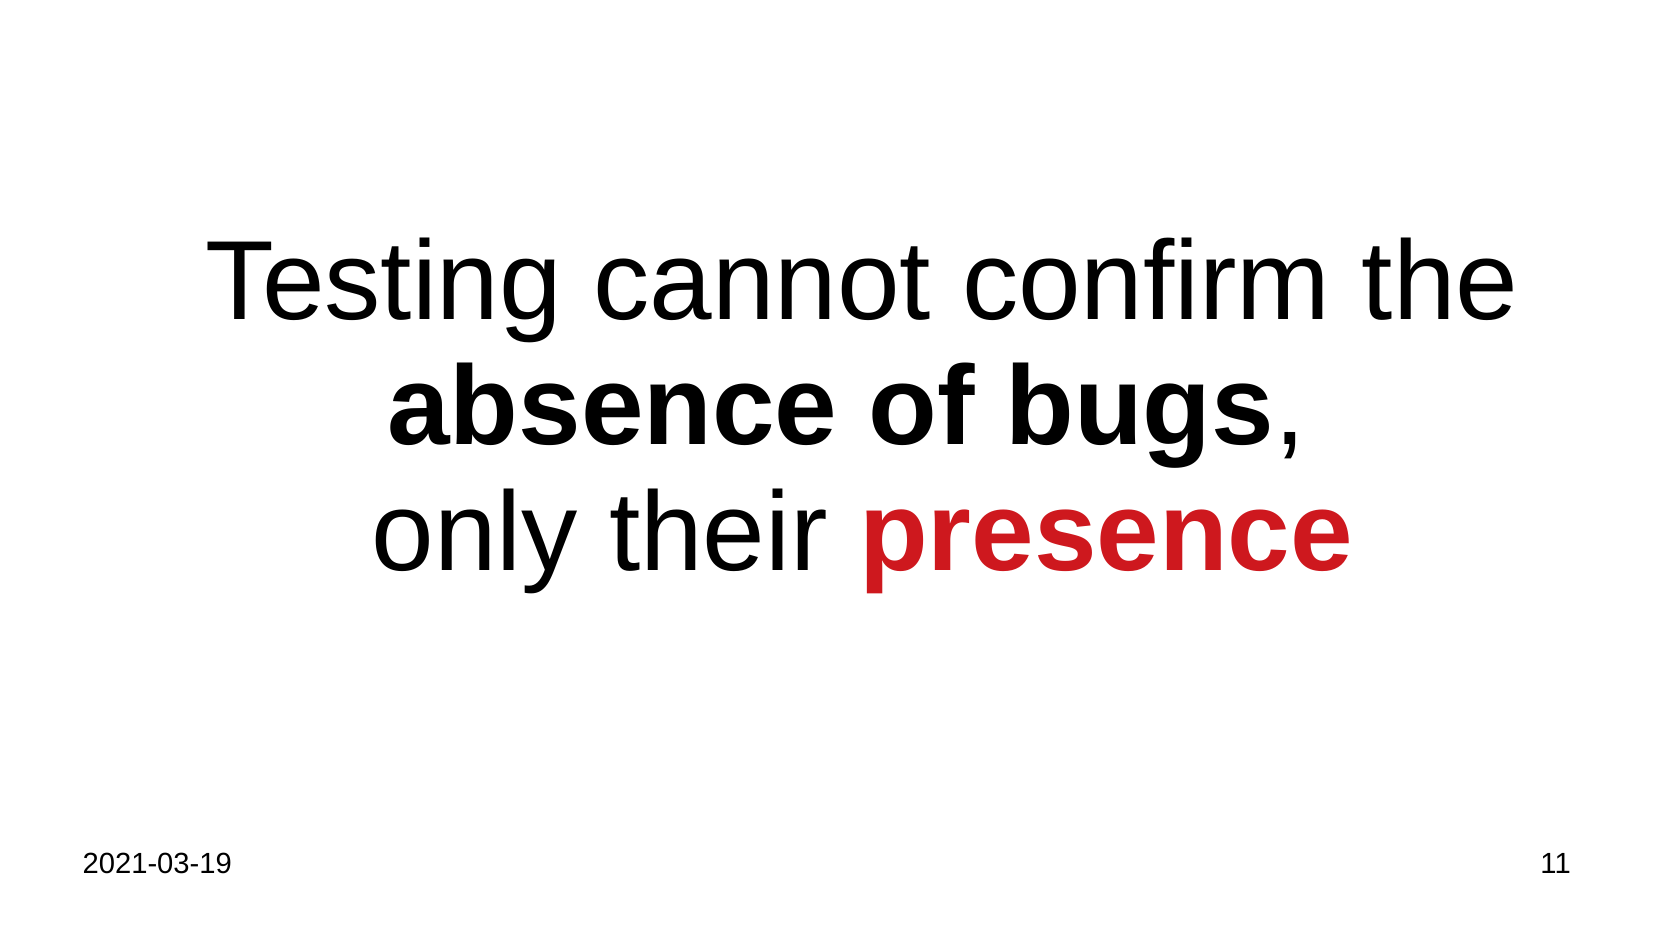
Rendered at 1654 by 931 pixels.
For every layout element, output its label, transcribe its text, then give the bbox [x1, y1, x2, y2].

list Testing cannot confirm the absence of bugs, only their presence [82, 217, 1571, 758]
